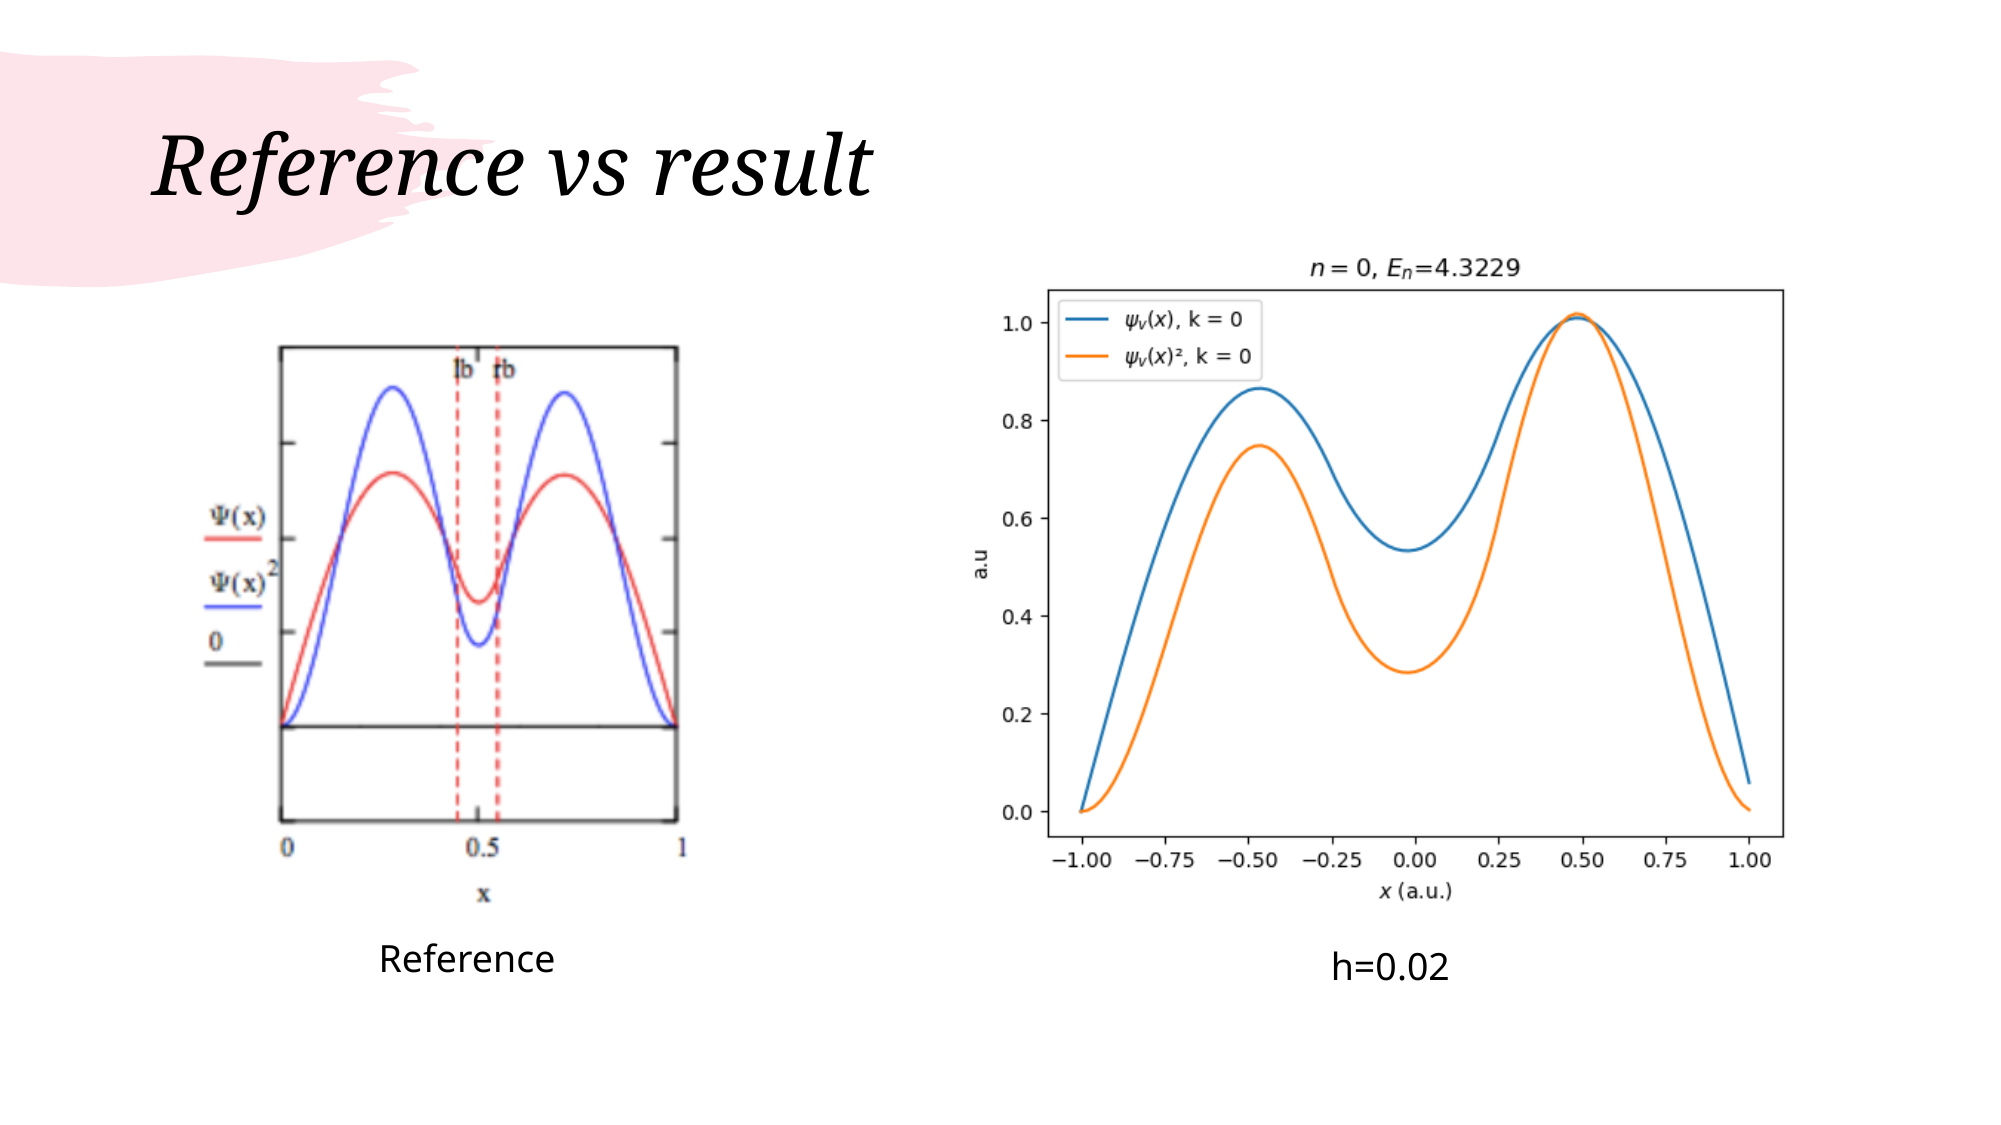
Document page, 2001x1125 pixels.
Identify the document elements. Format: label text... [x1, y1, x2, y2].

picture [175, 309, 733, 927]
title Reference vs result [137, 59, 1863, 278]
text_box Reference [363, 927, 670, 989]
picture [938, 231, 1841, 904]
text_box h=0.02 [1315, 935, 2000, 1042]
